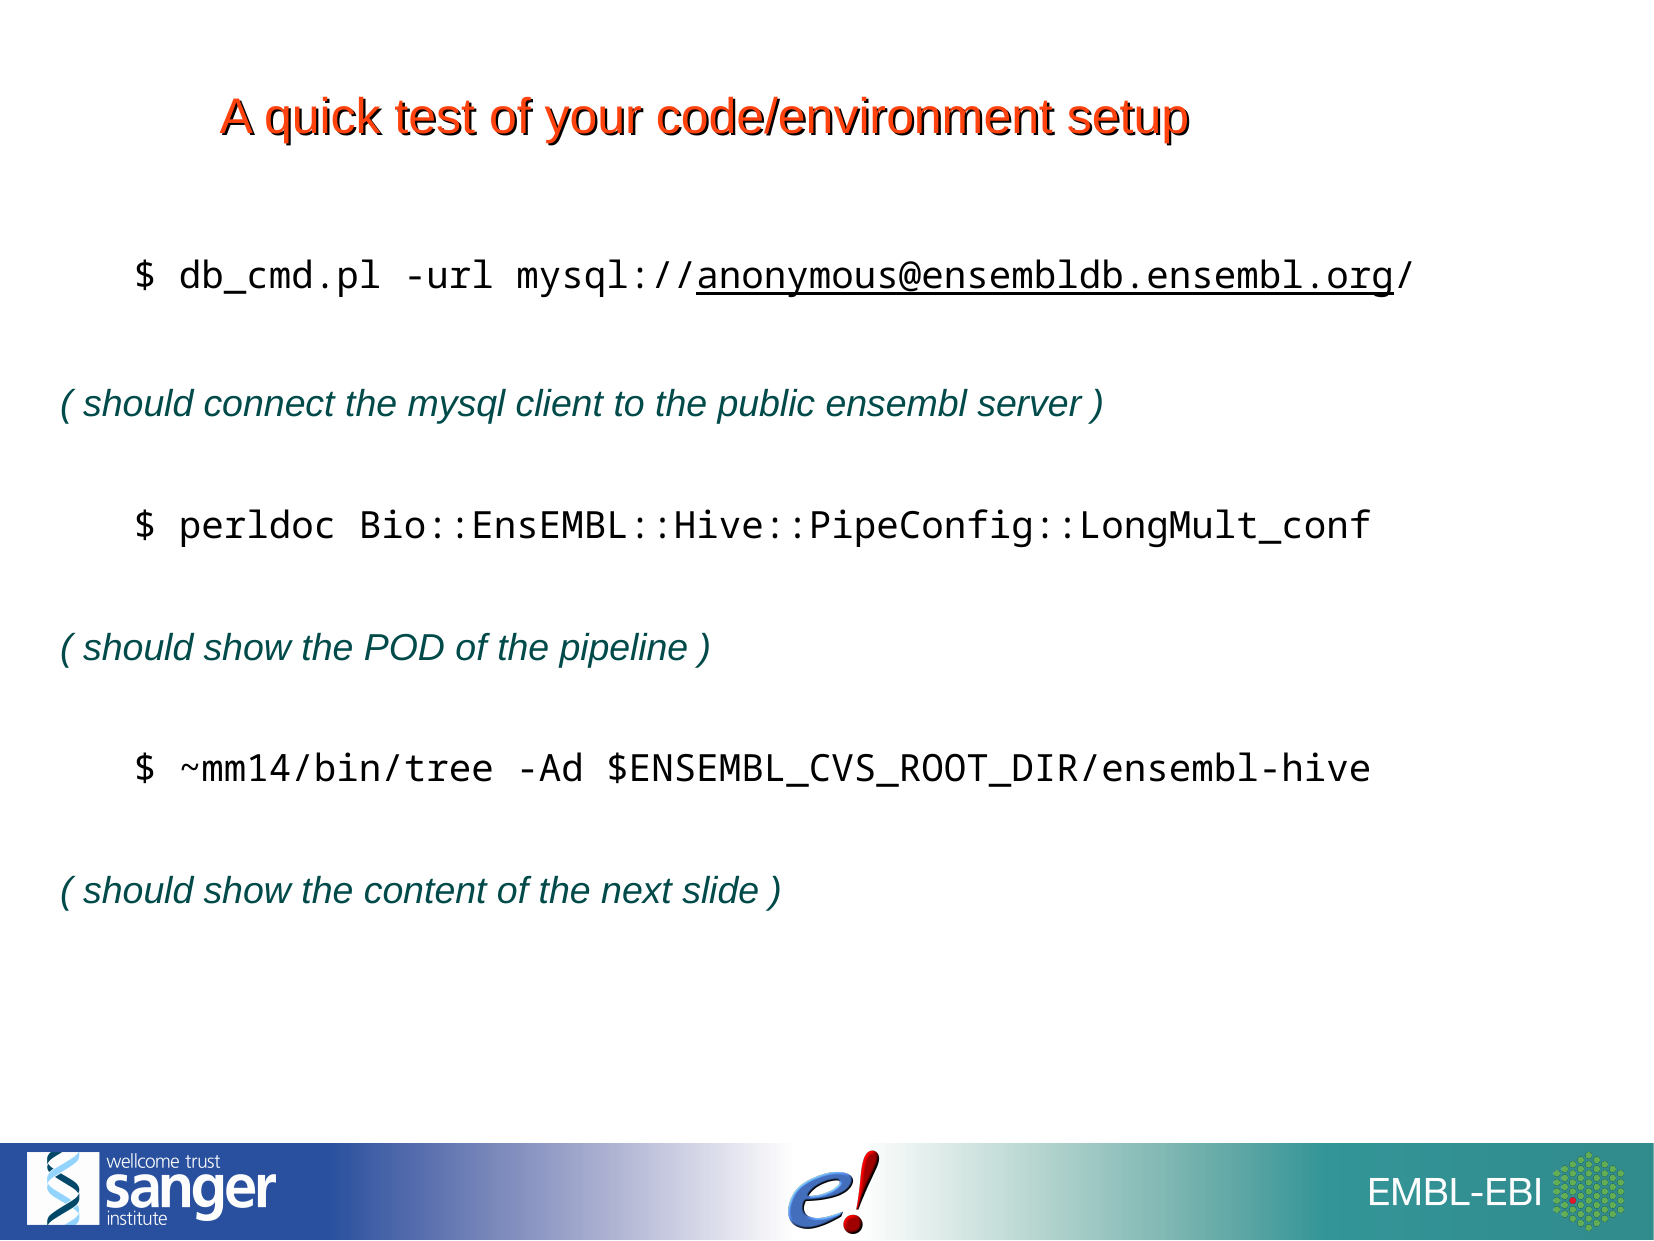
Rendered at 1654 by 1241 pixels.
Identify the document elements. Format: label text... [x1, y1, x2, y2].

text_box A quick test of your code/environment setup [82, 49, 1327, 159]
picture [0, 1143, 1654, 1240]
text_box $ db_cmd.pl -url mysql://anonymous@ensembldb.ensembl.org/ ( should connect the mysql client to the public ensembl server ) $ perldoc Bio::EnsEMBL::Hive::PipeConfig::LongMult_conf ( should show the POD of the pipeline ) $ ~mm14/bin/tree -Ad $ENSEMBL_CVS_ROOT_DIR/ensembl-hive ( should show the content of the next slide ) [45, 236, 1625, 916]
